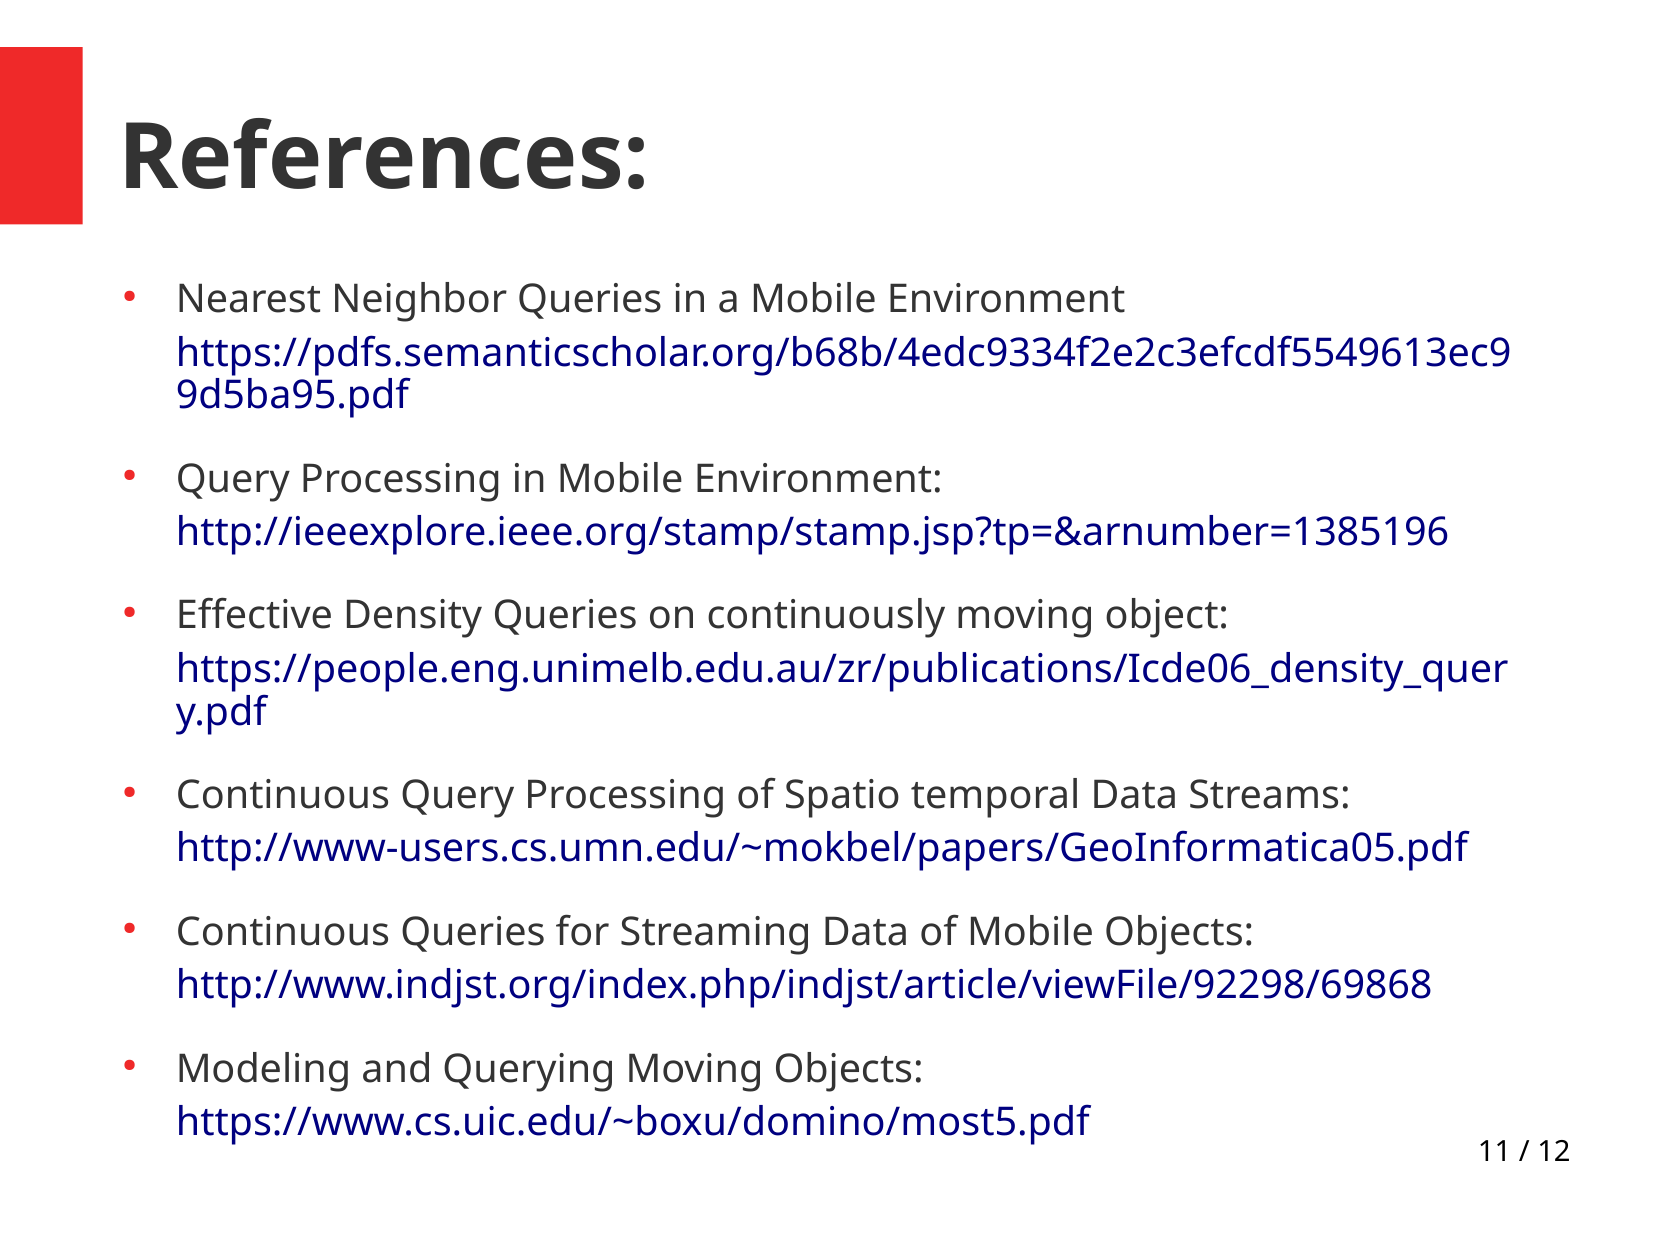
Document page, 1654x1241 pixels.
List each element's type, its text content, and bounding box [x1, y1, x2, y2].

title References: [118, 49, 1571, 257]
list Nearest Neighbor Queries in a Mobile Environmenthttps://pdfs.semanticscholar.org/b68b/4edc9334f2e2c3efcdf5549613ec99d5ba95.pdf Query Processing in Mobile Environment: http://ieeexplore.ieee.org/stamp/stamp.jsp?tp=&arnumber=1385196 Effective Density Queries on continuously moving object: https://people.eng.unimelb.edu.au/zr/publications/Icde06_density_query.pdf Continuous Query Processing of Spatio temporal Data Streams: http://www-users.cs.umn.edu/~mokbel/papers/GeoInformatica05.pdf Continuous Queries for Streaming Data of Mobile Objects: http://www.indjst.org/index.php/indjst/article/viewFile/92298/69868 Modeling and Querying Moving Objects: https://www.cs.uic.edu/~boxu/domino/most5.pdf [105, 270, 1523, 1156]
